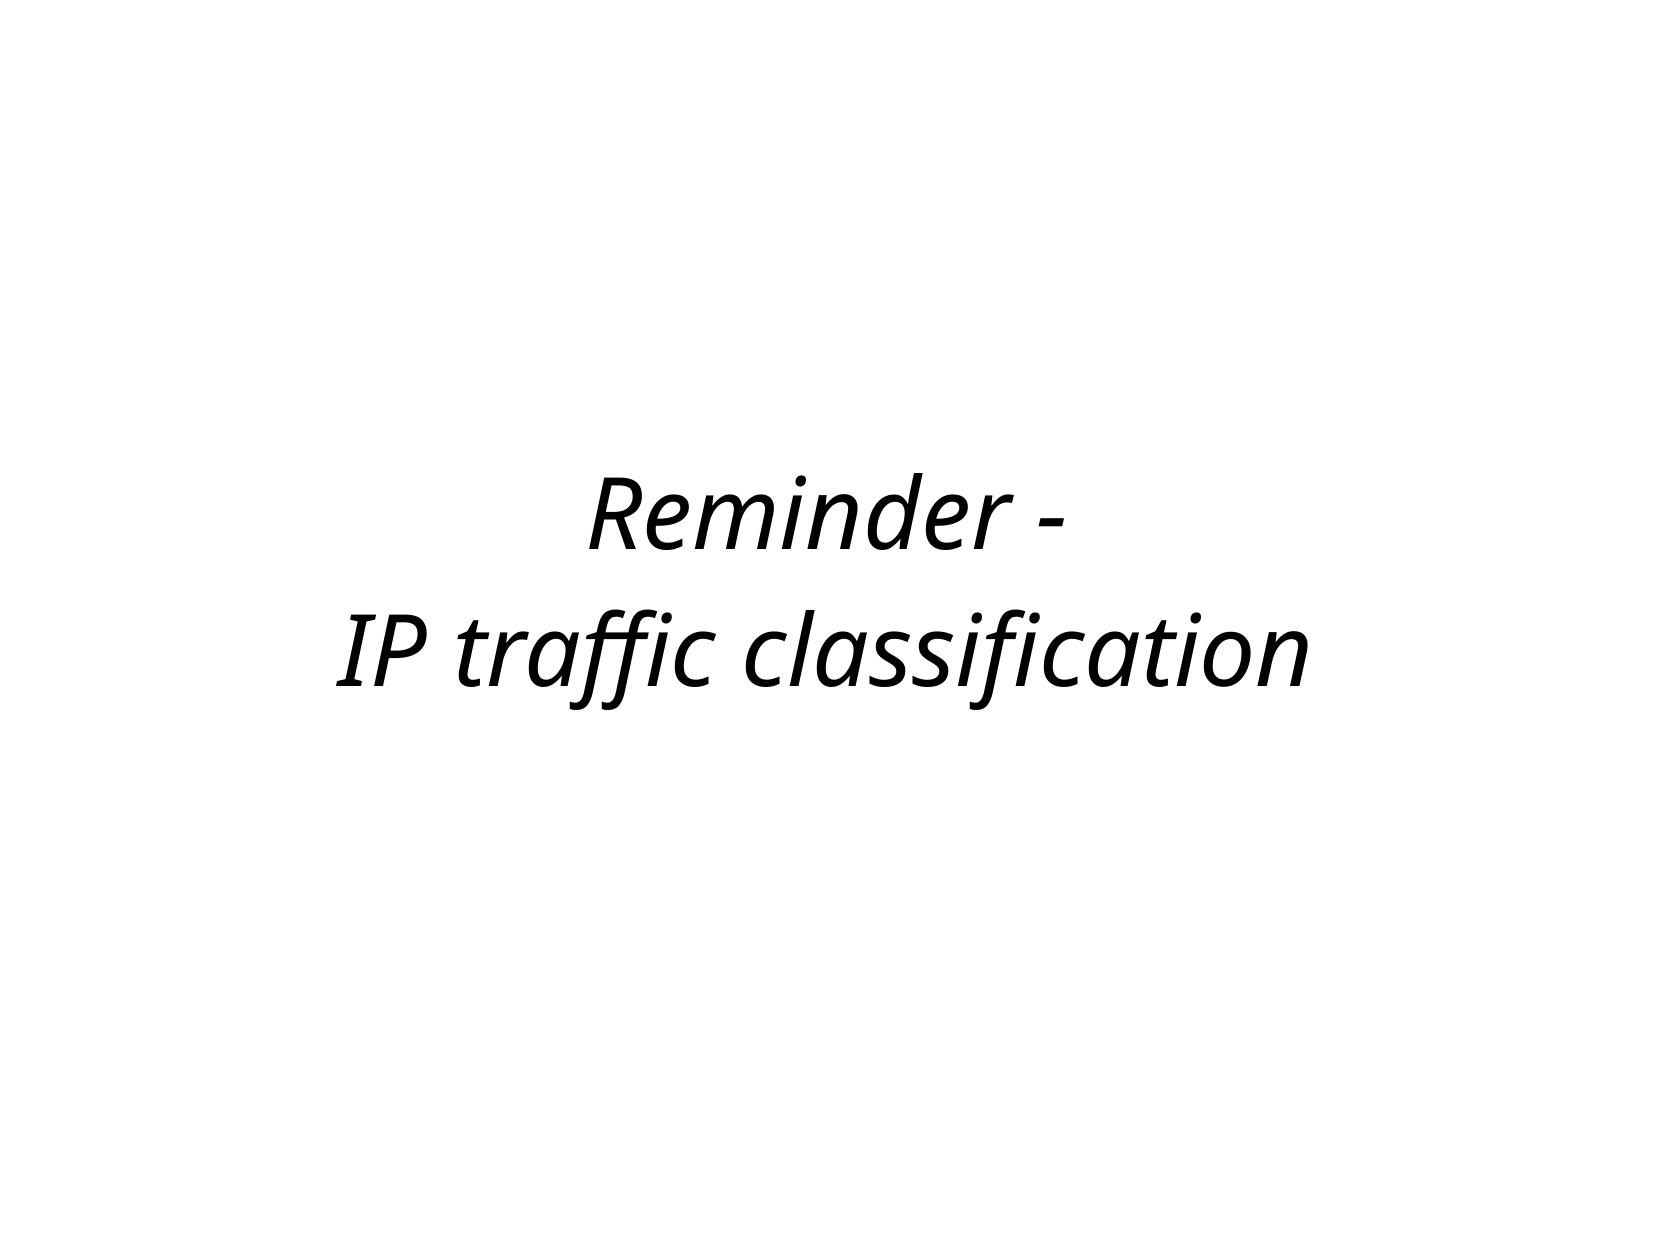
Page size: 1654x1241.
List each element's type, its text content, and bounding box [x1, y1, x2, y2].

subtitle Reminder - IP traffic classification [82, 56, 1571, 1102]
